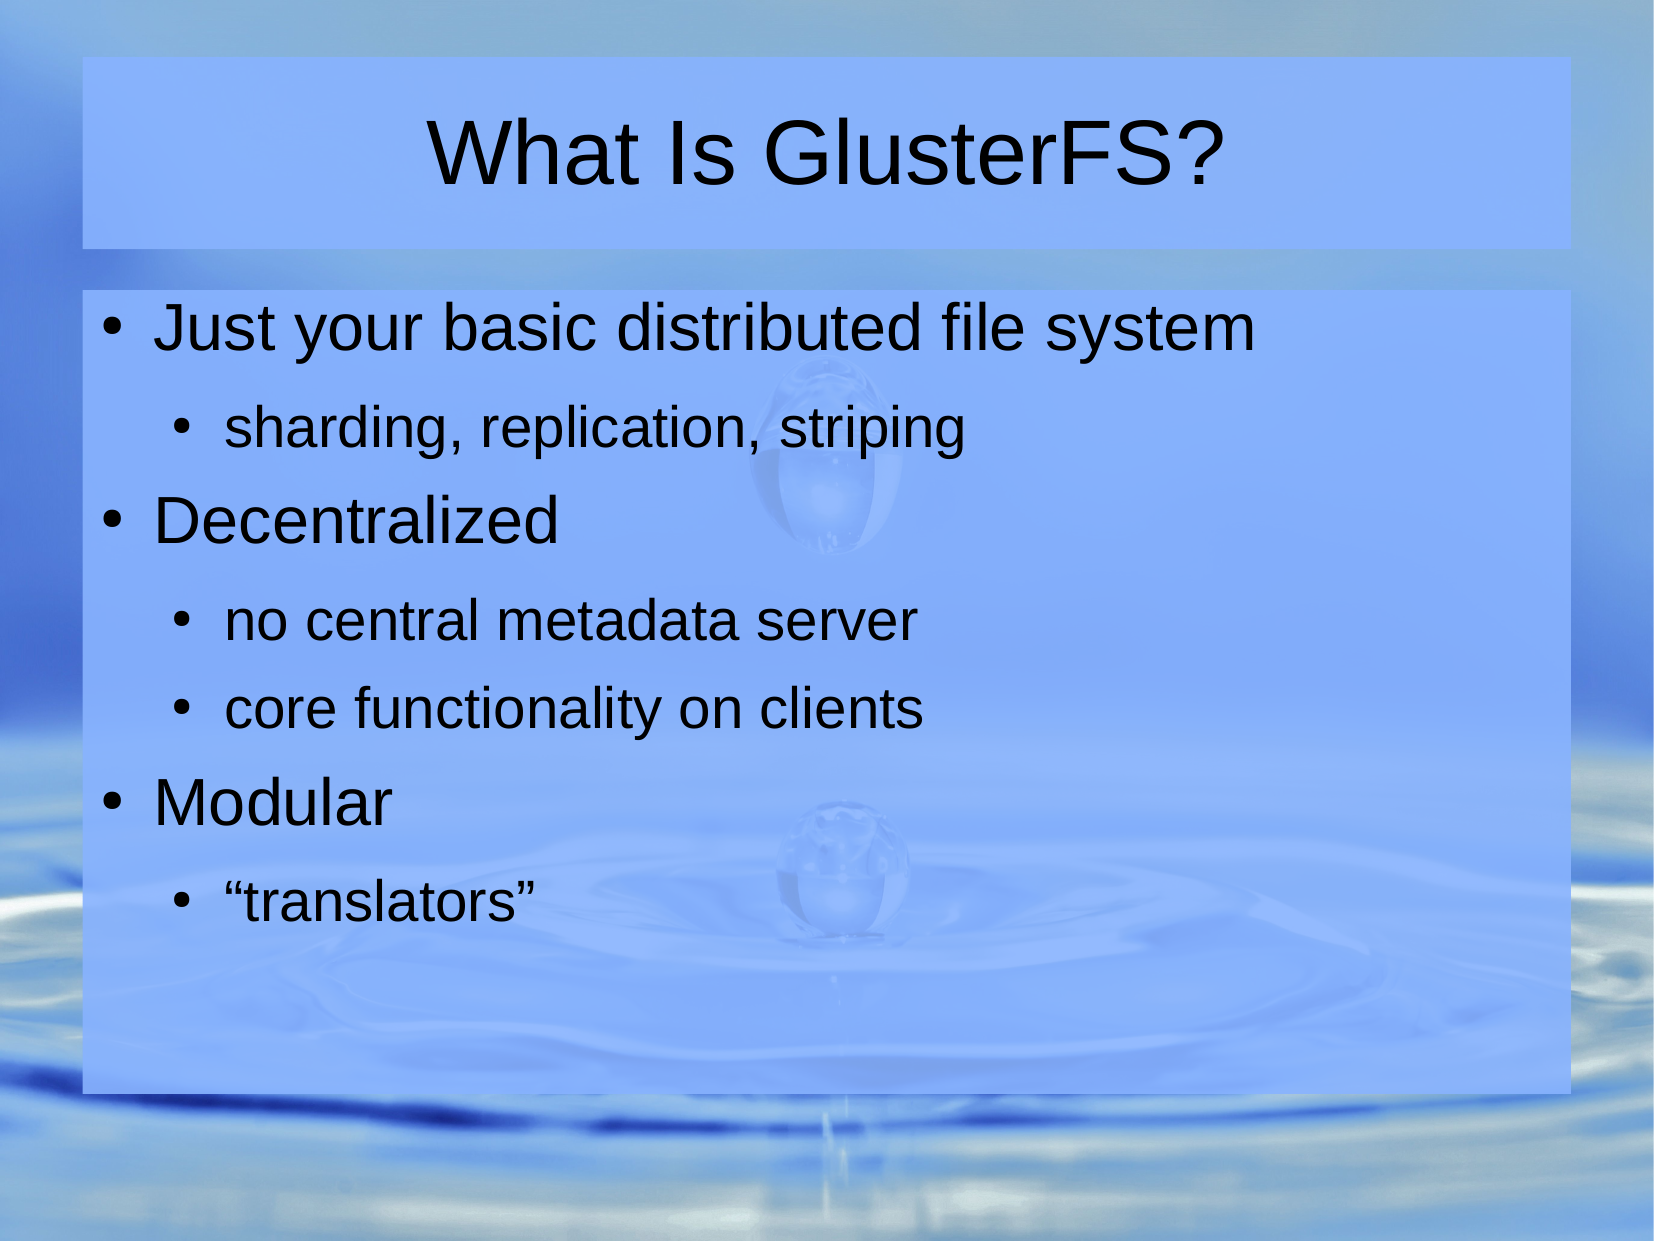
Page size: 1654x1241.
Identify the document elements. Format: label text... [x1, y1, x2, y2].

picture [0, 0, 1654, 1241]
title What Is GlusterFS? [82, 56, 1571, 250]
list Just your basic distributed file system sharding, replication, striping Decentralized no central metadata server core functionality on clients Modular “translators” [82, 290, 1571, 1094]
